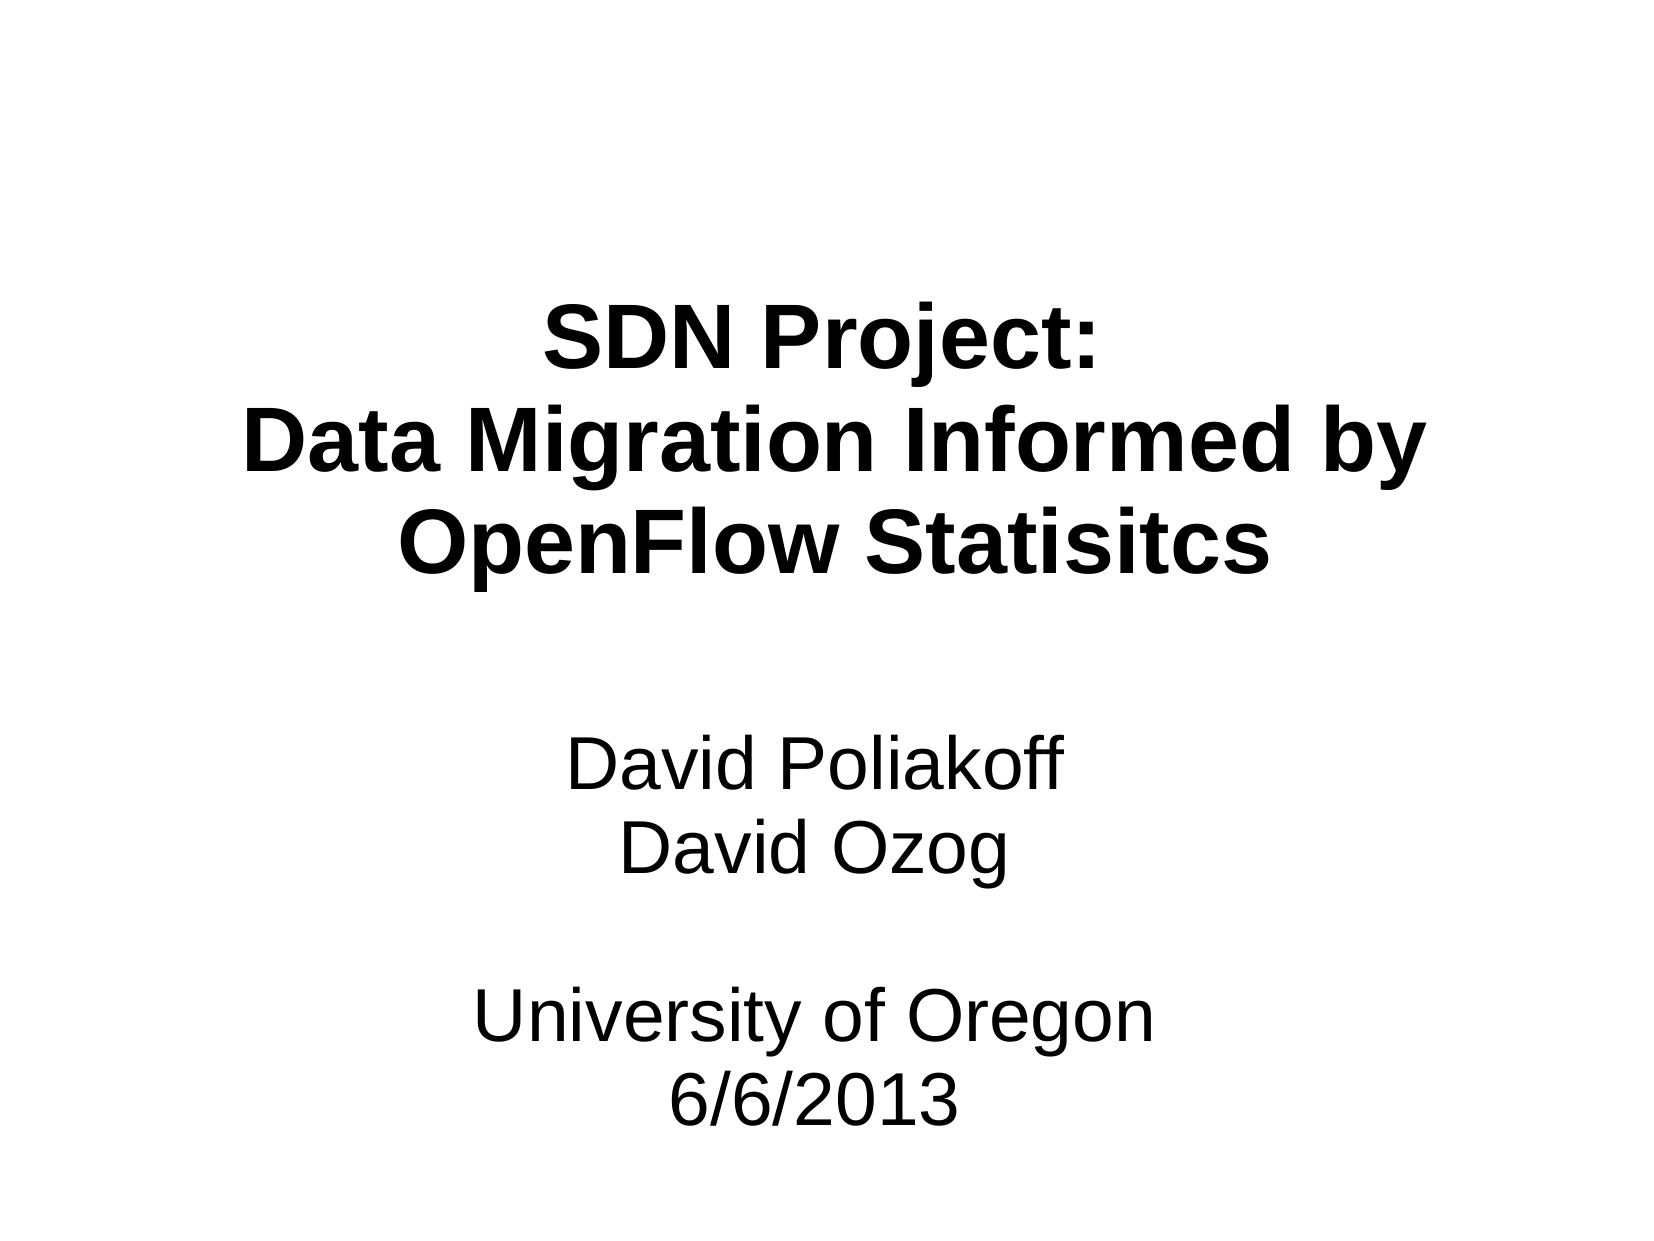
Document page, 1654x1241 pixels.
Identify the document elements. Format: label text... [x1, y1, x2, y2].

title SDN Project: Data Migration Informed by OpenFlow Statisitcs [59, 176, 1612, 703]
subtitle David Poliakoff David Ozog University of Oregon 6/6/2013 [87, 572, 1543, 1241]
